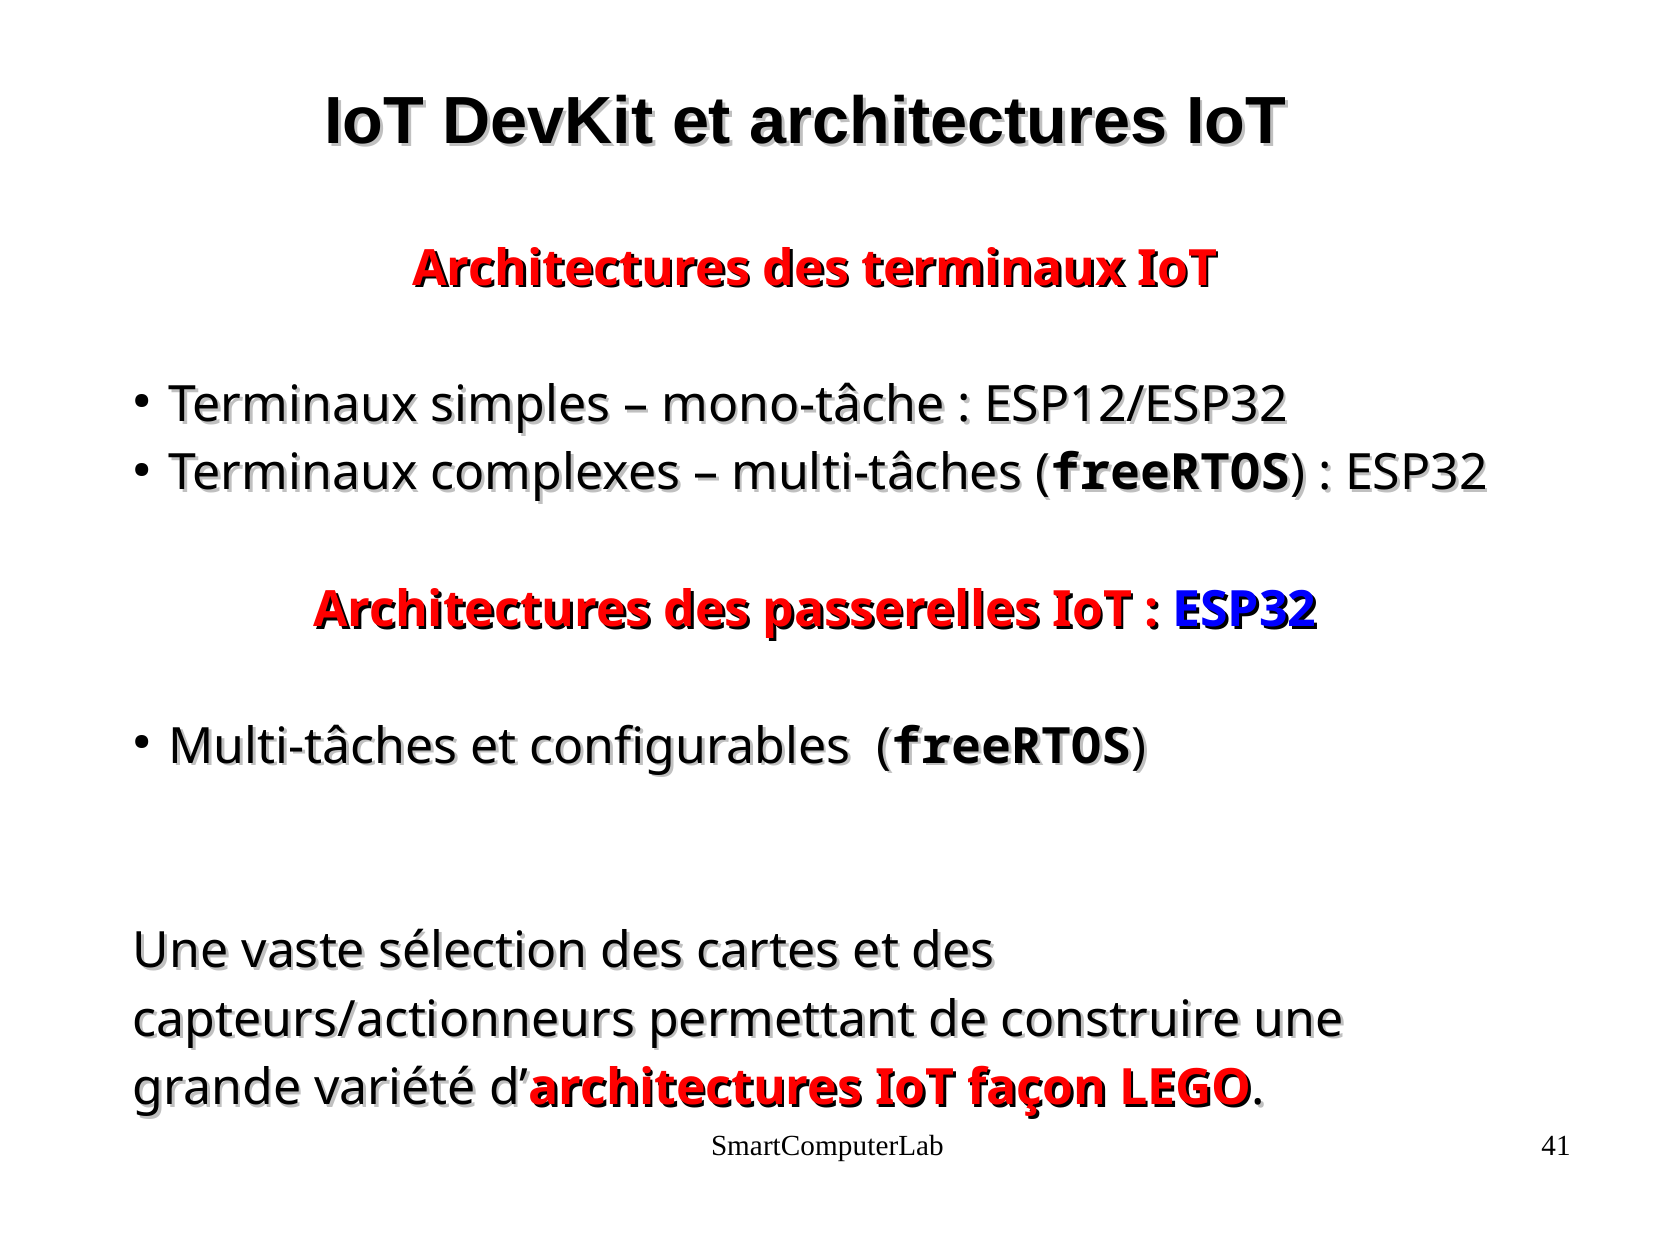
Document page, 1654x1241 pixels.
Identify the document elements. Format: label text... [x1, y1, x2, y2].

subtitle [718, 1082, 736, 1100]
subtitle [142, 1083, 154, 1100]
subtitle [1087, 1085, 1095, 1100]
subtitle [1225, 1077, 1240, 1098]
subtitle [193, 1094, 203, 1100]
subtitle [458, 1083, 468, 1088]
text_box Architectures des terminaux IoT Terminaux simples – mono-tâche : ESP12/ESP32 Terminaux complexes – multi-tâches (freeRTOS) : ESP32 Architectures des passerelles IoT : ESP32 Multi-tâches et configurables (freeRTOS) Une vaste sélection des cartes et des capteurs/actionneurs permettant de construire une grande variété d’architectures IoT façon LEGO. [118, 224, 1512, 995]
subtitle [222, 1083, 234, 1100]
subtitle [907, 1085, 915, 1098]
subtitle [349, 1094, 359, 1100]
subtitle [412, 1083, 422, 1088]
subtitle [283, 1083, 294, 1088]
subtitle [251, 1083, 264, 1100]
subtitle [1055, 1085, 1063, 1098]
subtitle [498, 1083, 511, 1100]
title IoT DevKit et architectures IoT [70, 17, 1559, 225]
subtitle [82, 446, 1571, 1100]
subtitle [620, 1085, 628, 1100]
